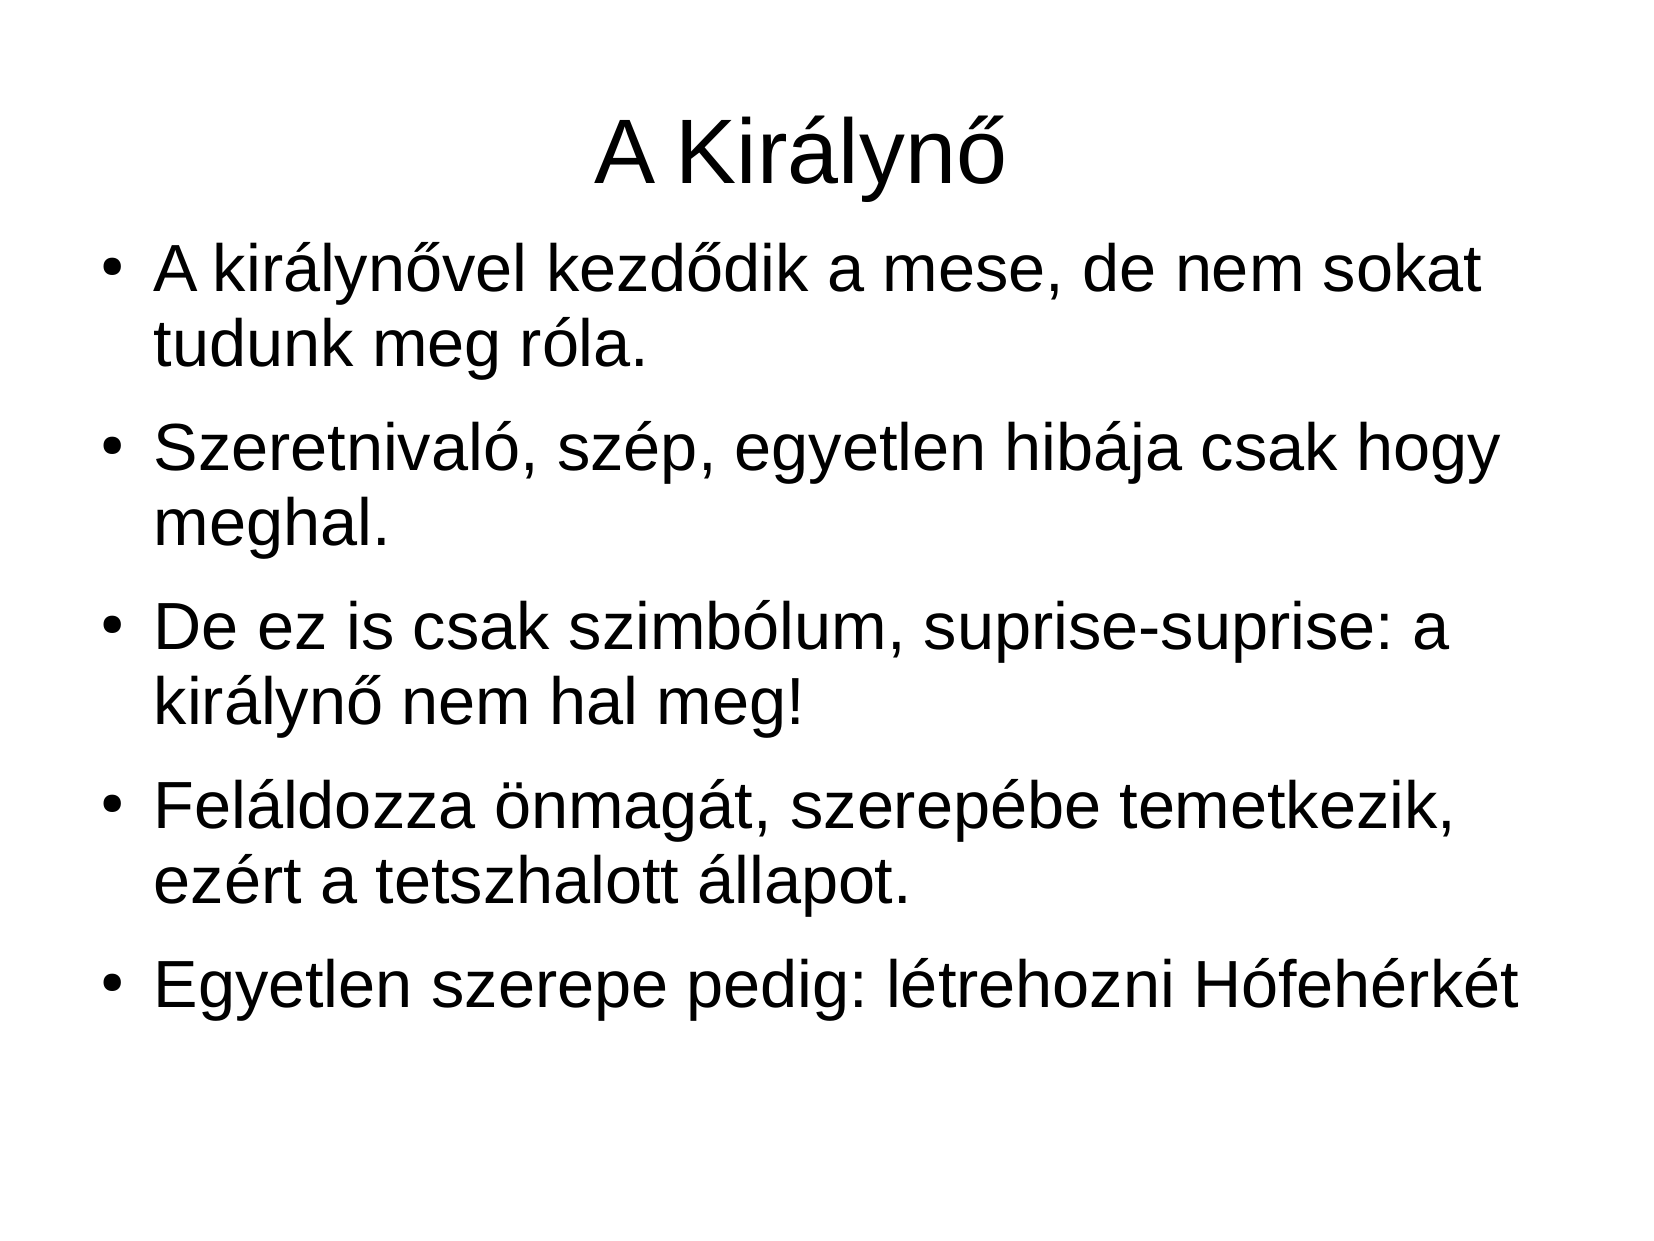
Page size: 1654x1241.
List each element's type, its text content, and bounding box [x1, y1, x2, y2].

list A királynővel kezdődik a mese, de nem sokat tudunk meg róla. Szeretnivaló, szép, egyetlen hibája csak hogy meghal. De ez is csak szimbólum, suprise-suprise: a királynő nem hal meg! Feláldozza önmagát, szerepébe temetkezik, ezért a tetszhalott állapot. Egyetlen szerepe pedig: létrehozni Hófehérkét [82, 231, 1571, 1186]
title A Királynő [56, 47, 1546, 255]
